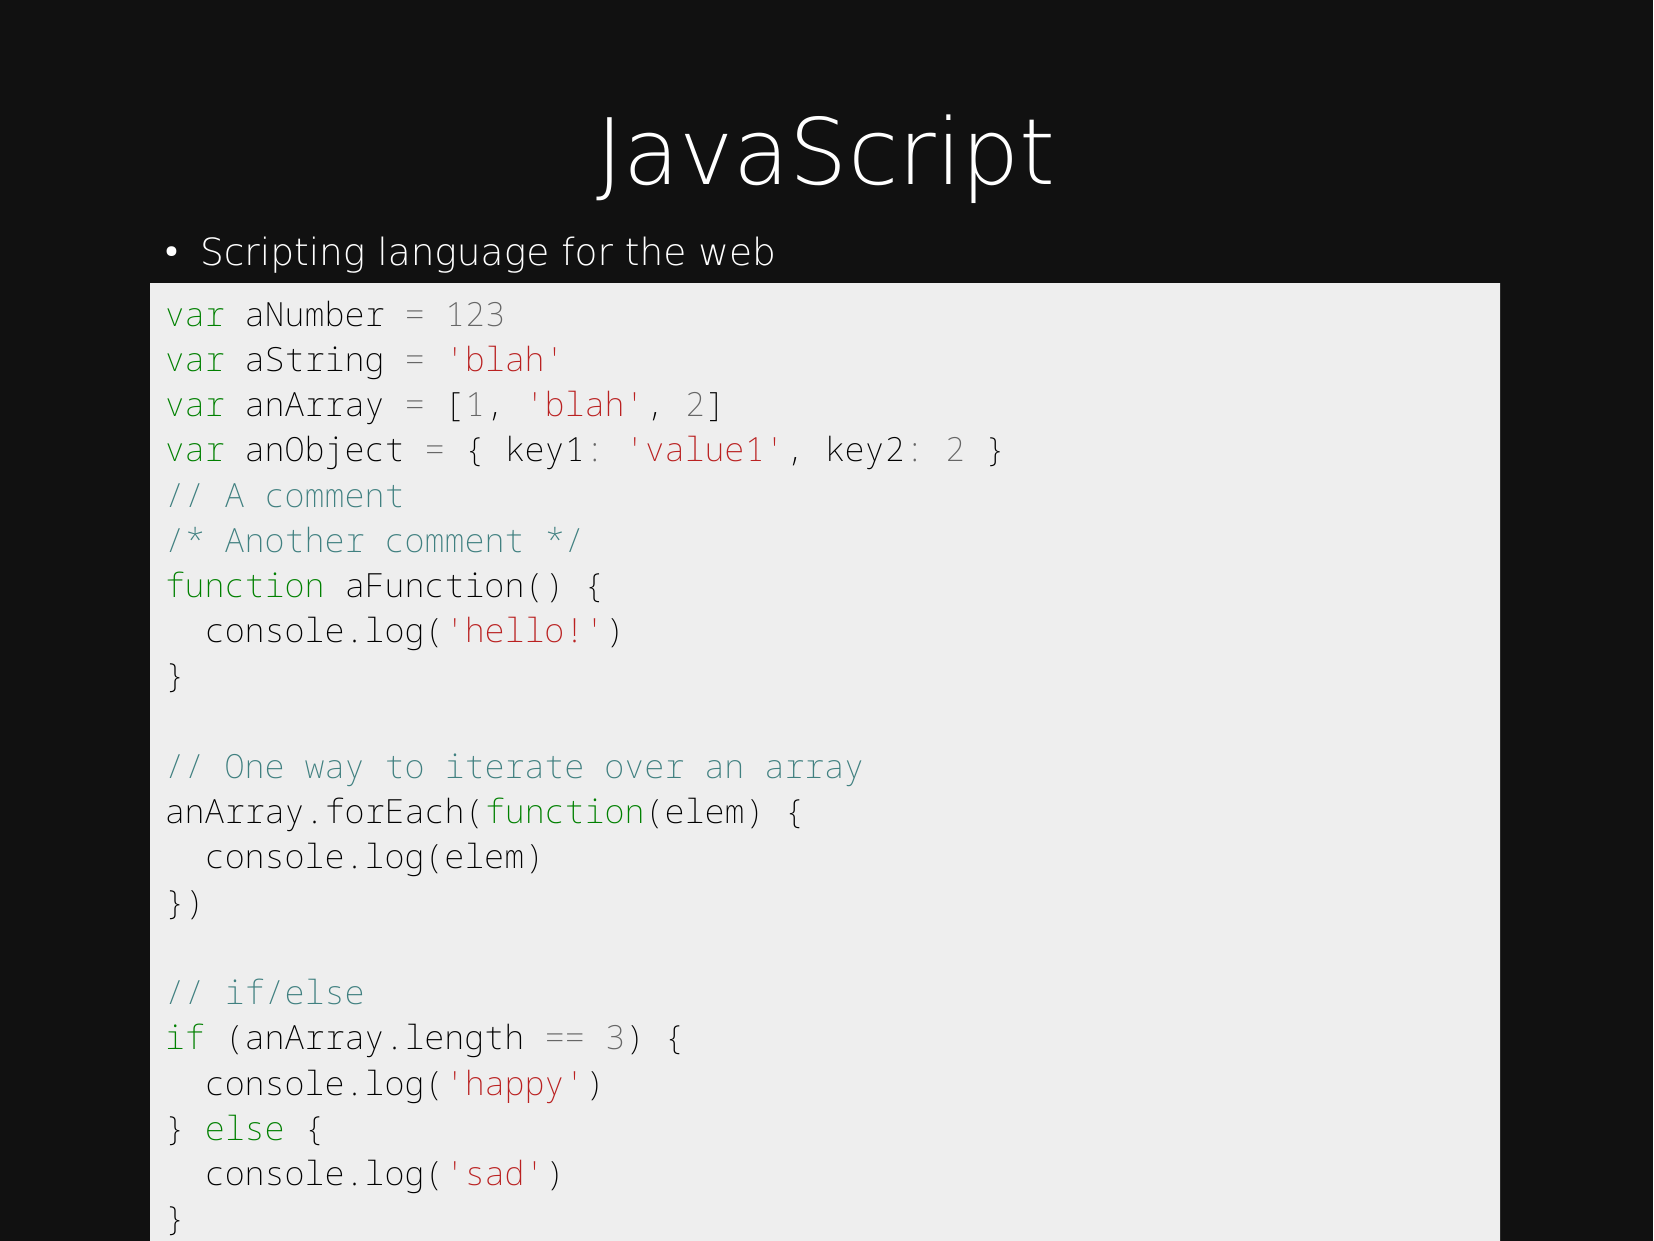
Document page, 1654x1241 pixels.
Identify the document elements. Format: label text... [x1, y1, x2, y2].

text_box Scripting language for the web [150, 223, 1501, 283]
text_box var aNumber = 123 var aString = 'blah' var anArray = [1, 'blah', 2] var anObject = { key1: 'value1', key2: 2 } // A comment /* Another comment */ function aFunction() { console.log('hello!') } // One way to iterate over an array anArray.forEach(function(elem) { console.log(elem) }) // if/else if (anArray.length == 3) { console.log('happy') } else { console.log('sad') } [150, 283, 1501, 1112]
title JavaScript [82, 49, 1571, 257]
